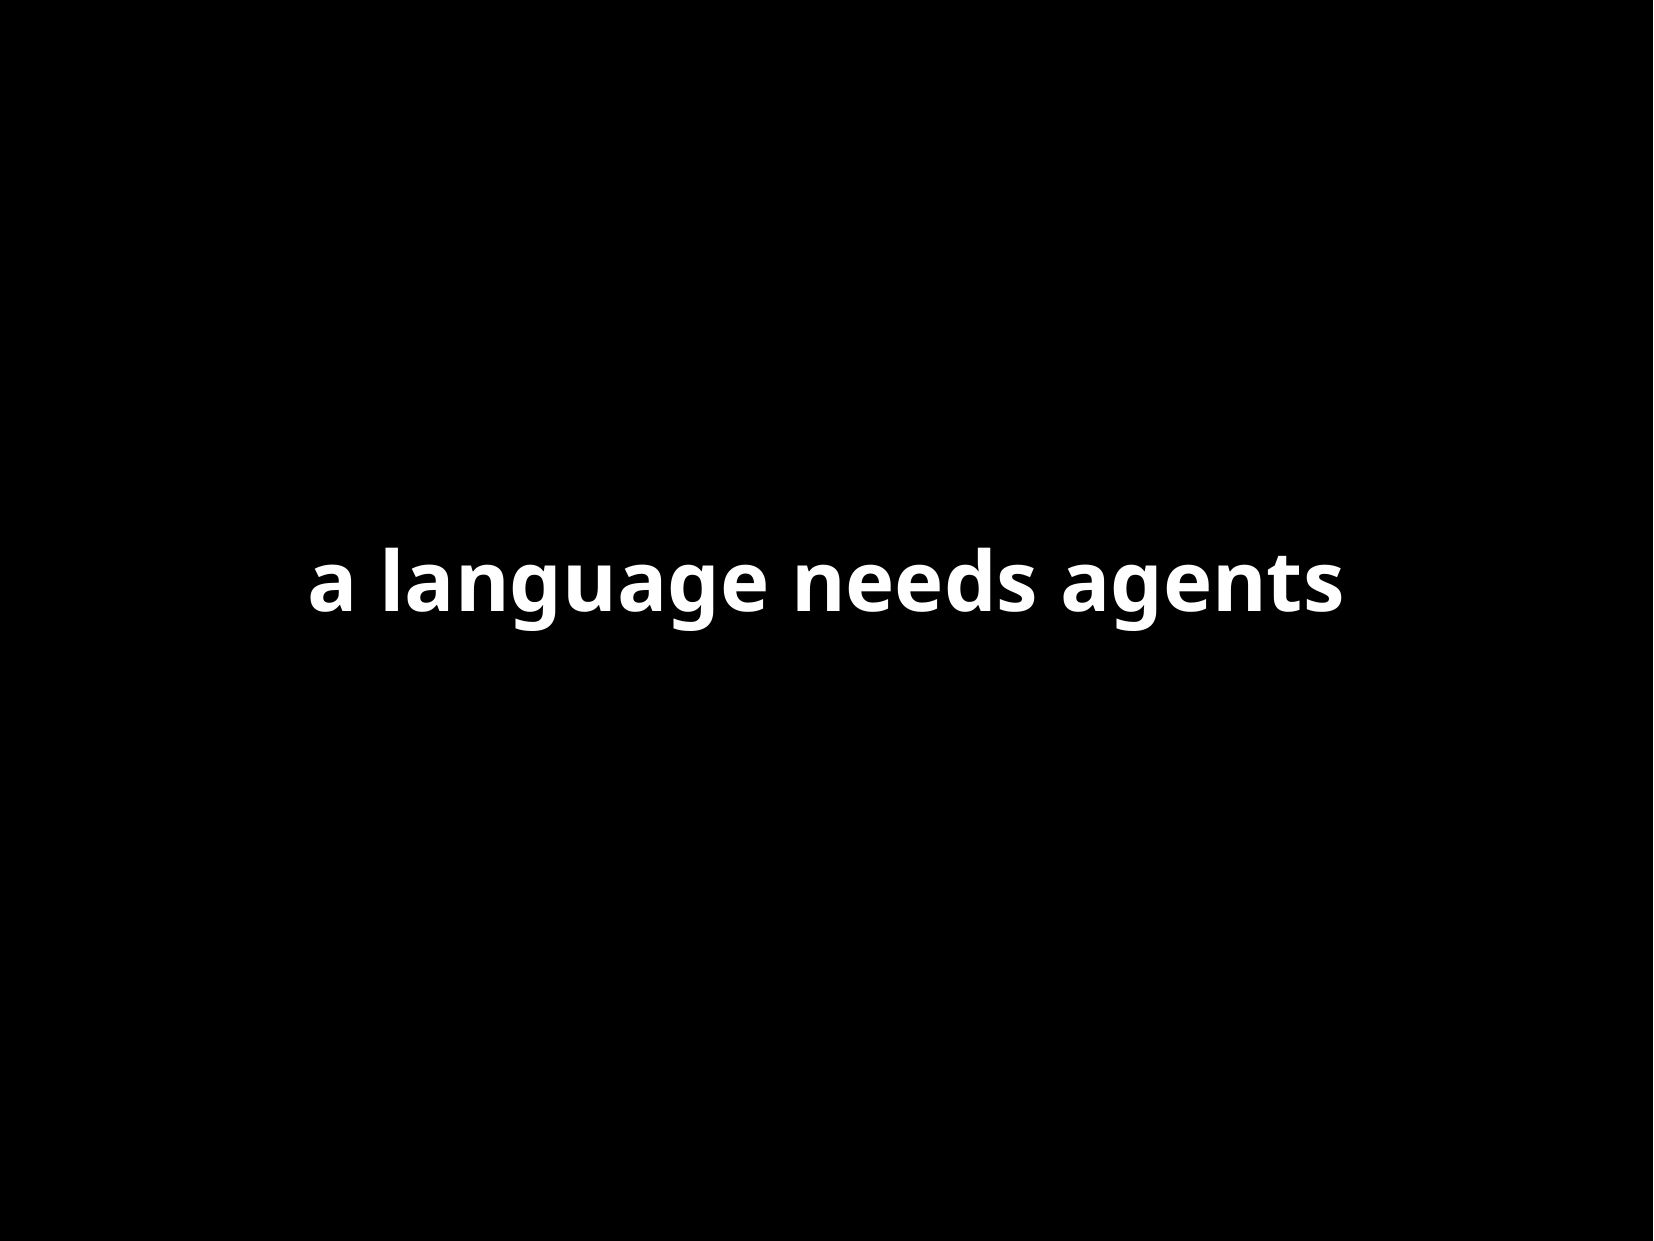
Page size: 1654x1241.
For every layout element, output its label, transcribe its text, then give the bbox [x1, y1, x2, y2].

subtitle a language needs agents [82, 49, 1571, 1109]
